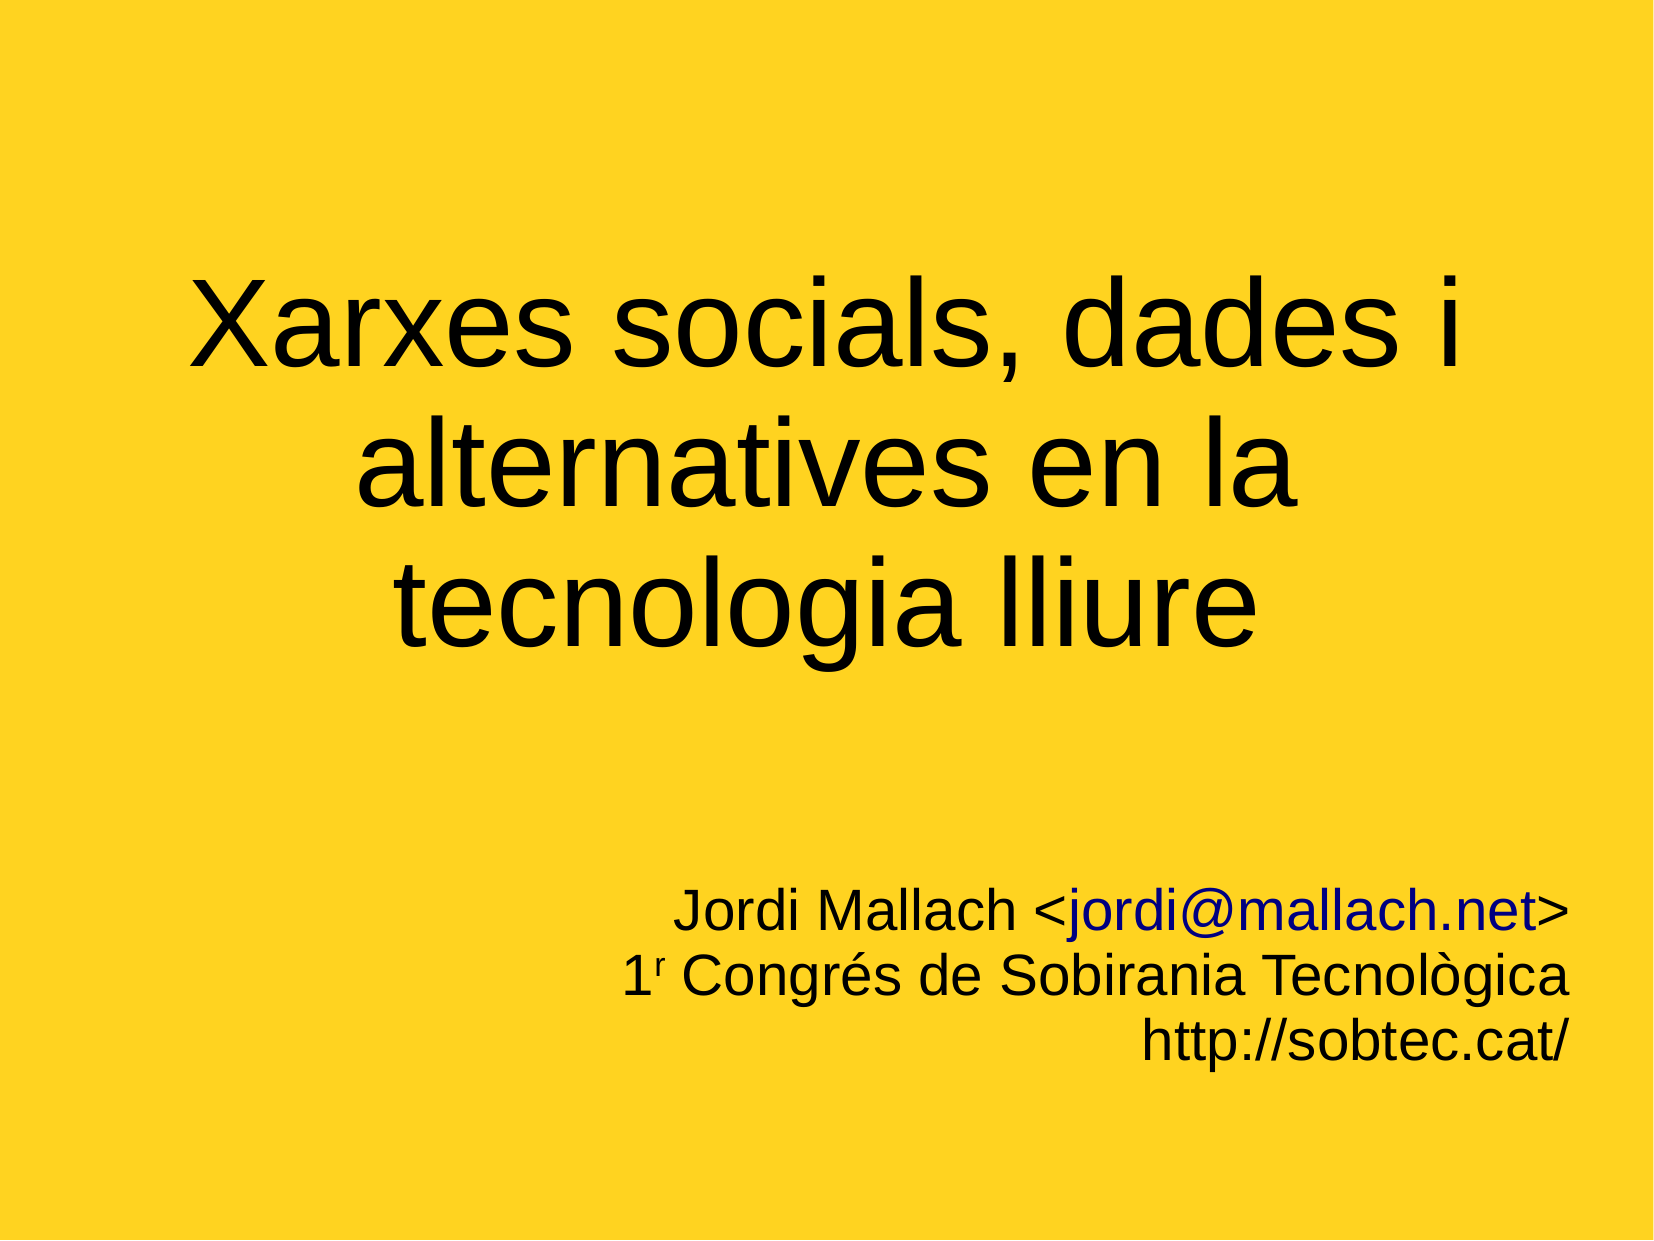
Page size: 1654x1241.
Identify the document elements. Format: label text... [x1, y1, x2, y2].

subtitle Xarxes socials, dades i alternatives en la tecnologia lliure Jordi Mallach <jordi@mallach.net> 1r Congrés de Sobirania Tecnològica http://sobtec.cat/ [82, 112, 1571, 1140]
